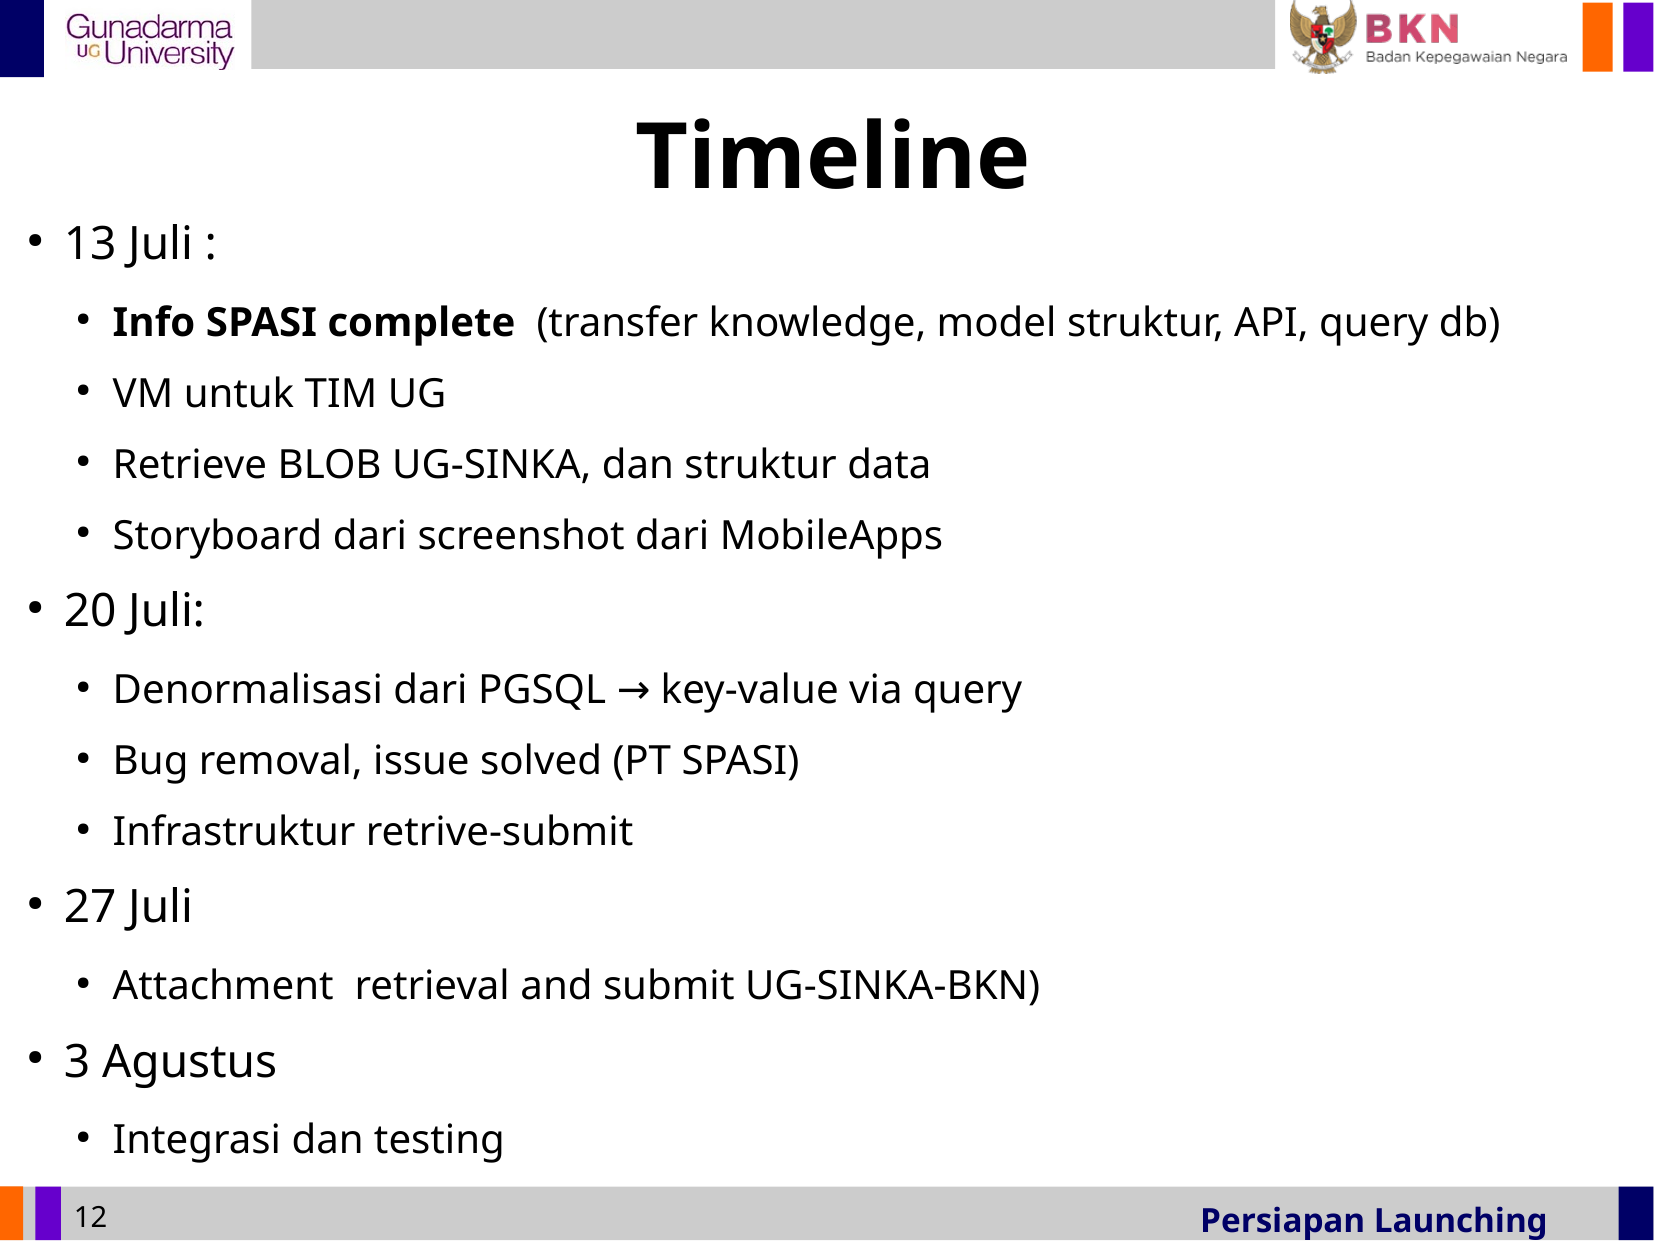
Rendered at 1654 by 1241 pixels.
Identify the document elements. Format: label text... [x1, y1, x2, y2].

picture [65, 0, 235, 70]
title Timeline [77, 90, 1591, 210]
picture [1290, 0, 1567, 74]
list 13 Juli : Info SPASI complete (transfer knowledge, model struktur, API, query db) VM untuk TIM UG Retrieve BLOB UG-SINKA, dan struktur data Storyboard dari screenshot dari MobileApps 20 Juli: Denormalisasi dari PGSQL → key-value via query Bug removal, issue solved (PT SPASI) Infrastruktur retrive-submit 27 Juli Attachment retrieval and submit UG-SINKA-BKN) 3 Agustus Integrasi dan testing [14, 210, 1630, 1176]
